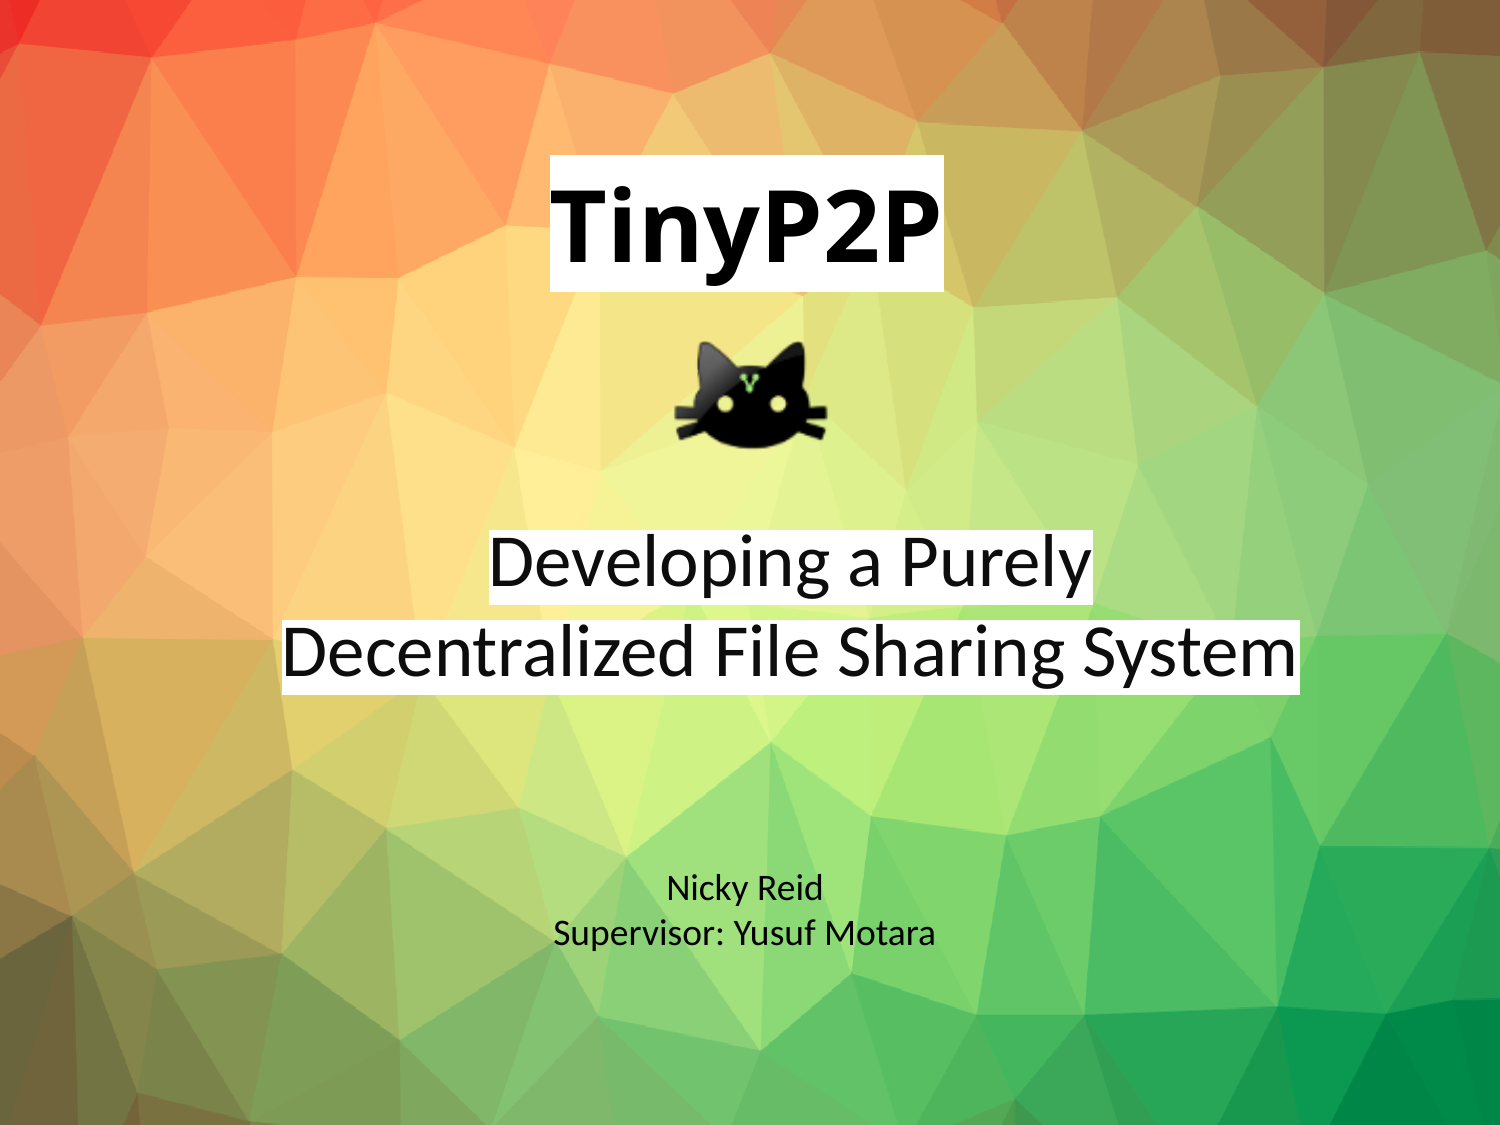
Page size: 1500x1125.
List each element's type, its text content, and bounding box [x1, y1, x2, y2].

text_box Nicky Reid Supervisor: Yusuf Motara [538, 855, 956, 1008]
picture [0, 0, 1500, 1125]
subtitle Developing a Purely Decentralized File Sharing System [265, 503, 1316, 791]
title TinyP2P [109, 101, 1385, 343]
